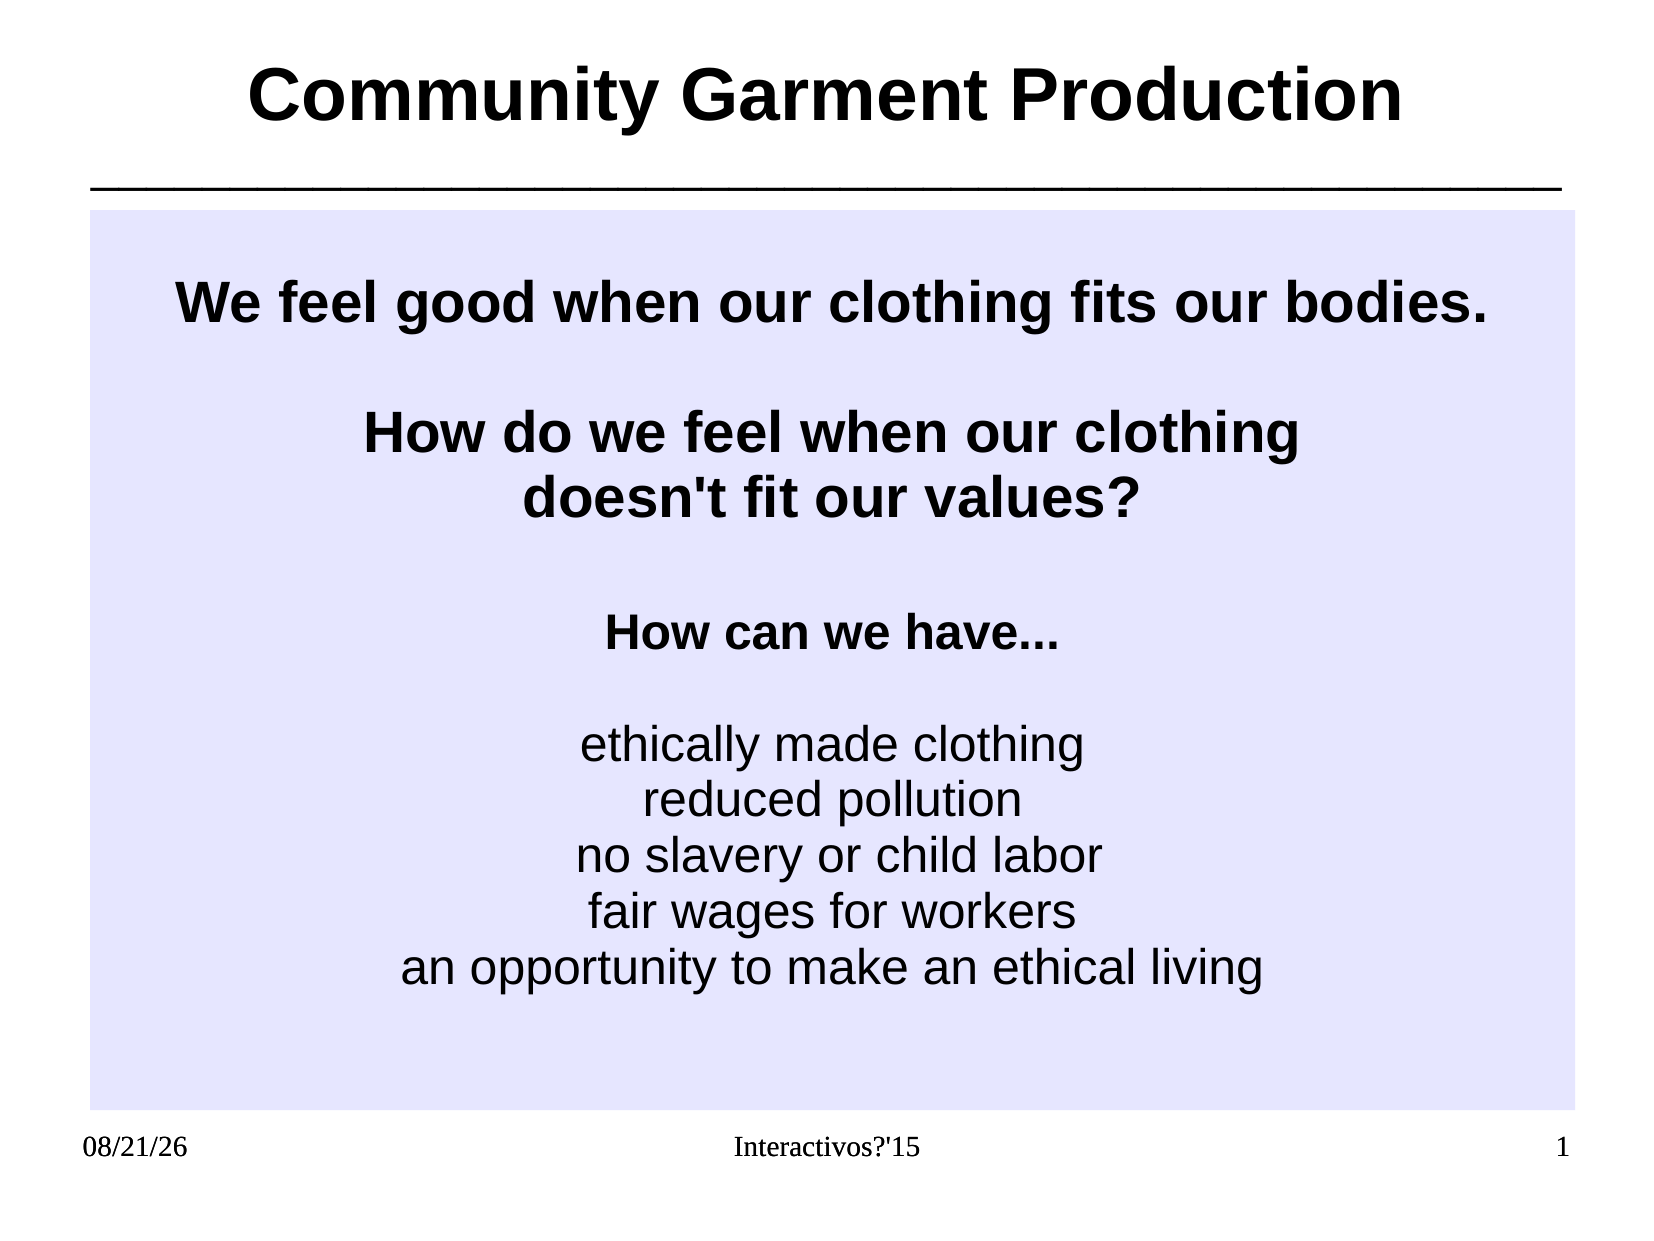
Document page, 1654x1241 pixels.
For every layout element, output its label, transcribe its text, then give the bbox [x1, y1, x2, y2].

subtitle We feel good when our clothing fits our bodies. How do we feel when our clothing doesn't fit our values? How can we have... ethically made clothing reduced pollution no slavery or child labor fair wages for workers an opportunity to make an ethical living [90, 210, 1576, 1111]
title Community Garment Production _____________________________________________________ [82, 49, 1571, 196]
